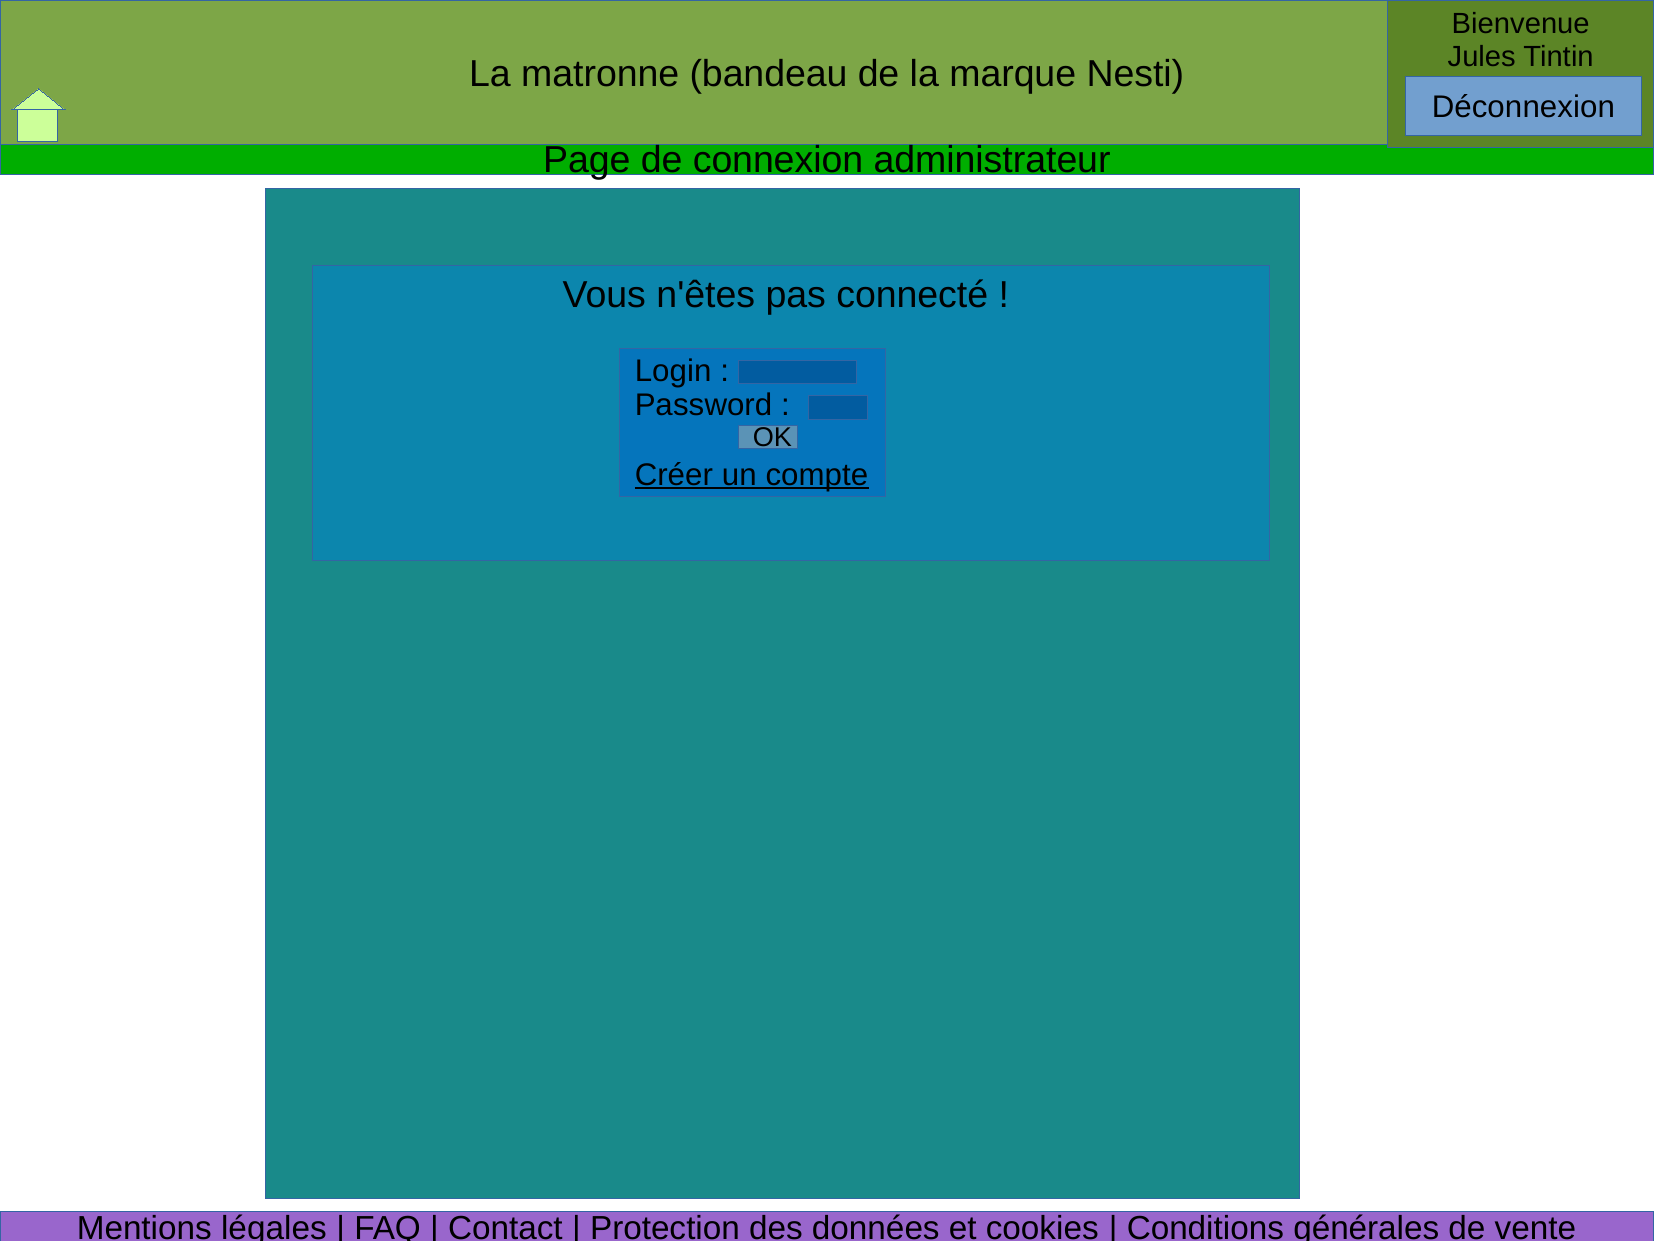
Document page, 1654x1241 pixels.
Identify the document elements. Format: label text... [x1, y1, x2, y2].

text_box Déconnexion [1405, 76, 1642, 136]
text_box Bienvenue Jules Tintin [1387, 0, 1654, 148]
text_box La matronne (bandeau de la marque Nesti) [0, 0, 1387, 144]
text_box OK [738, 425, 798, 449]
text_box [11, 88, 66, 142]
text_box Login : Password : Créer un compte [619, 348, 886, 497]
text_box [265, 188, 1300, 1199]
text_box Mentions légales | FAQ | Contact | Protection des données et cookies | Conditions générales de vente [0, 1211, 1654, 1241]
text_box Vous n'êtes pas connecté ! [312, 265, 1270, 561]
text_box Page de connexion administrateur [0, 144, 1654, 175]
